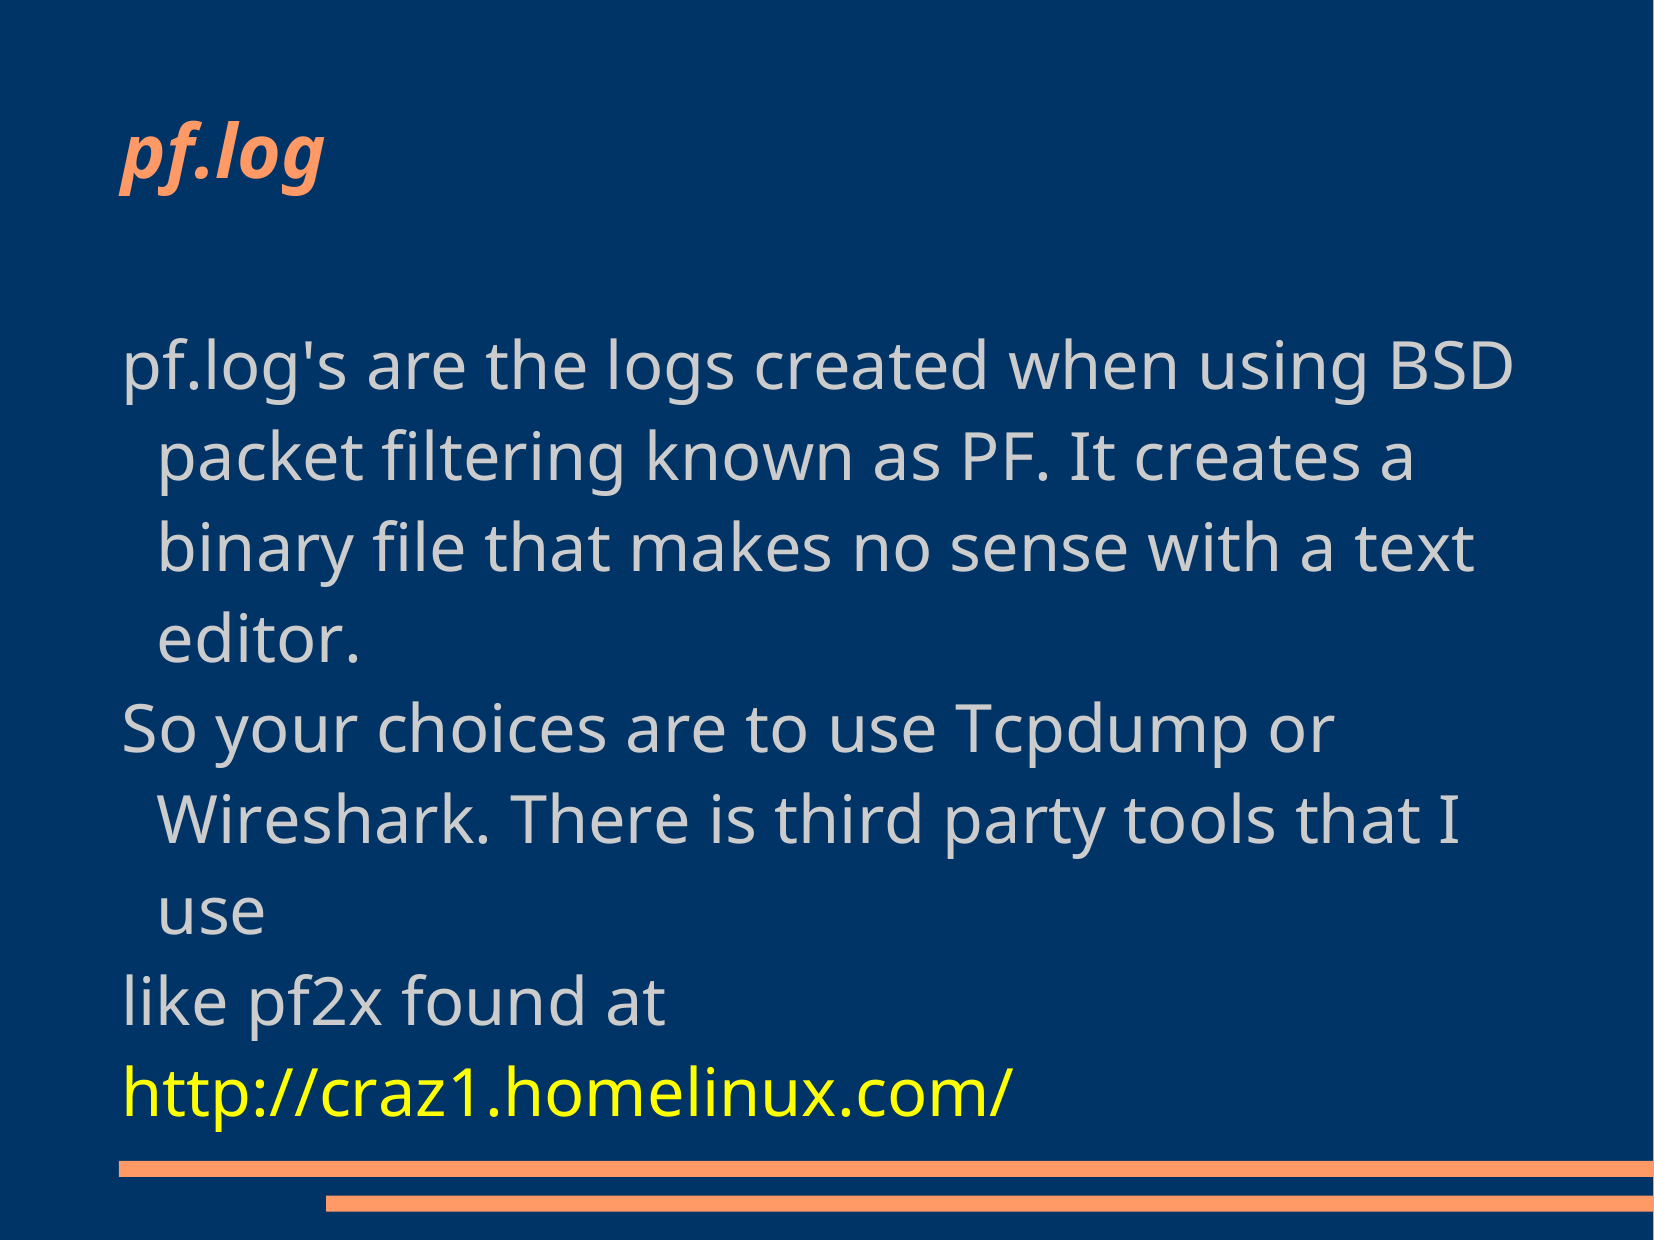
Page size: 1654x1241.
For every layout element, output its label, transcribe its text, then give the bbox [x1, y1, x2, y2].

title pf.log [121, 46, 1534, 254]
subtitle pf.log's are the logs created when using BSD packet filtering known as PF. It creates a binary file that makes no sense with a text editor. So your choices are to use Tcpdump or Wireshark. There is third party tools that I use like pf2x found at http://craz1.homelinux.com/ [121, 322, 1561, 1133]
